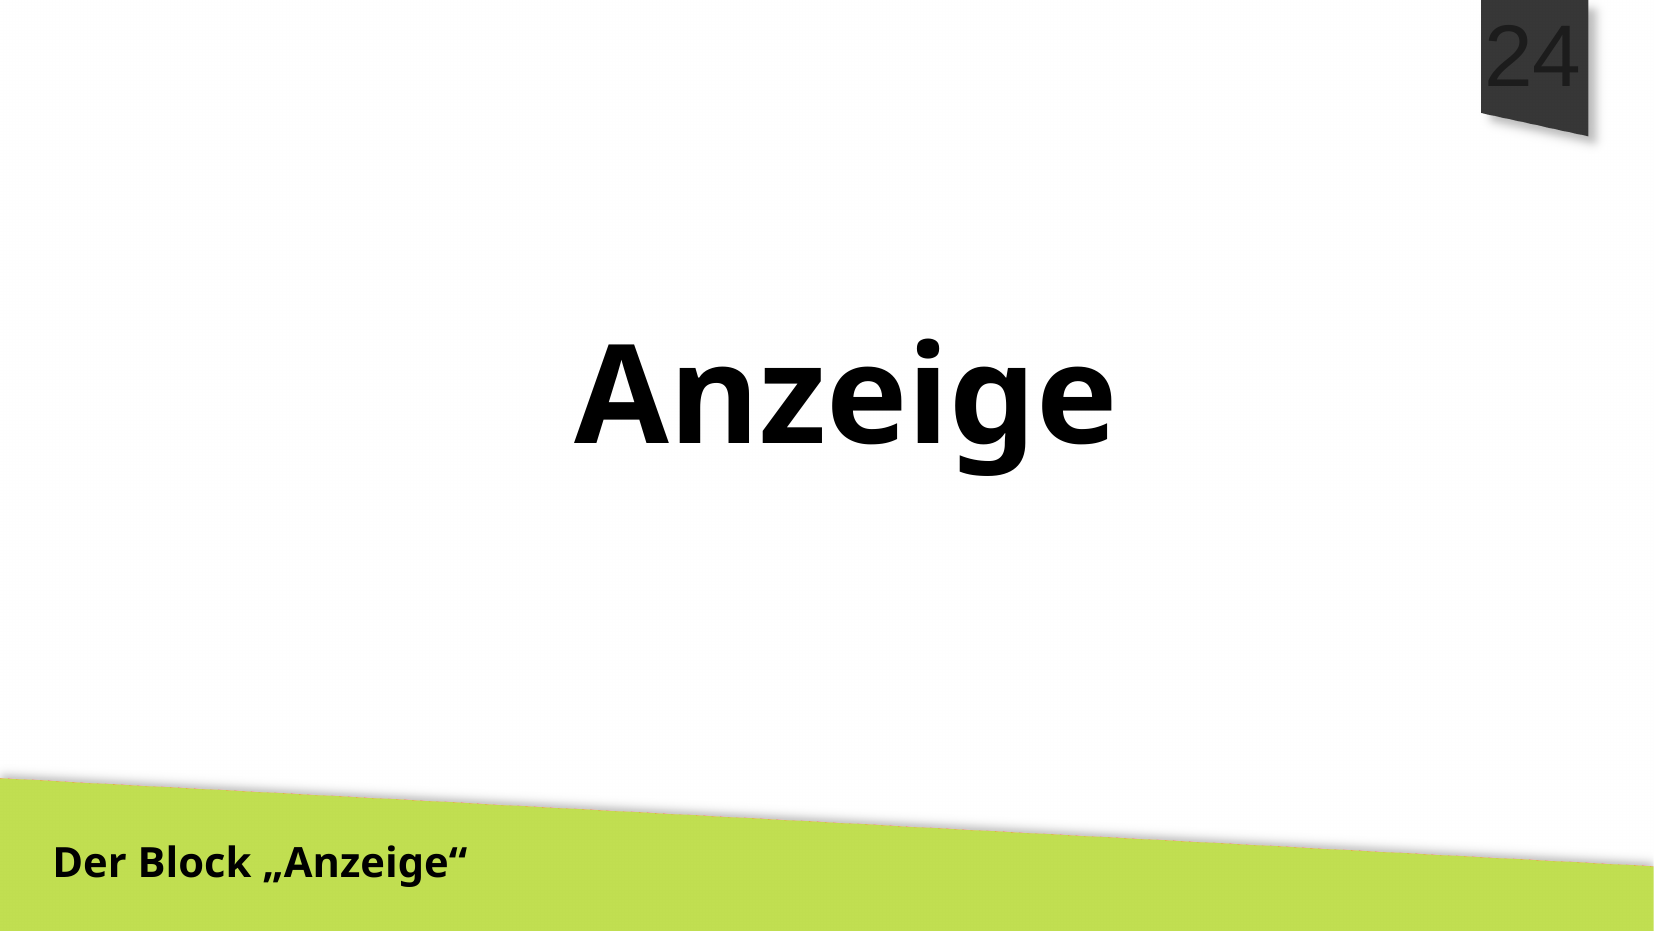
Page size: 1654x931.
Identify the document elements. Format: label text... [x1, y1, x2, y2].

text_box Der Block „Anzeige“ [37, 825, 863, 901]
picture [0, 0, 1654, 931]
text_box <Foliennummer> [1145, 0, 1597, 151]
title Anzeige [574, 300, 1130, 480]
